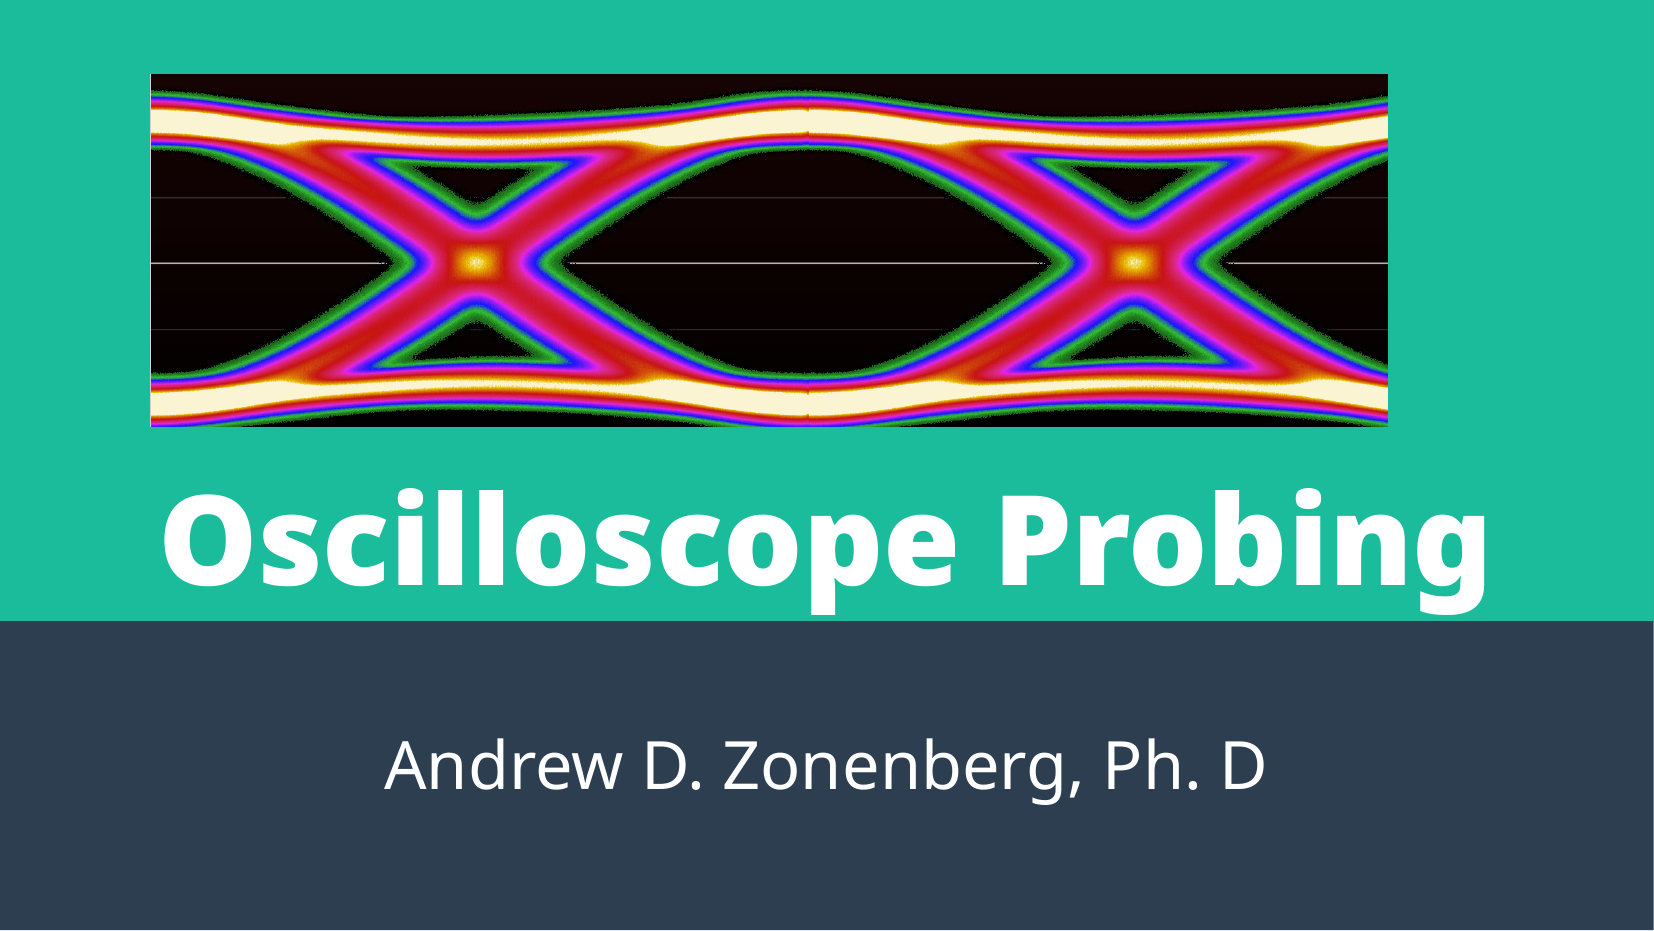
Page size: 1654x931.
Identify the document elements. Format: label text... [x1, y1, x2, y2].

picture [150, 74, 1388, 427]
subtitle Andrew D. Zonenberg, Ph. D [59, 642, 1595, 886]
title Oscilloscope Probing [59, 385, 1595, 604]
